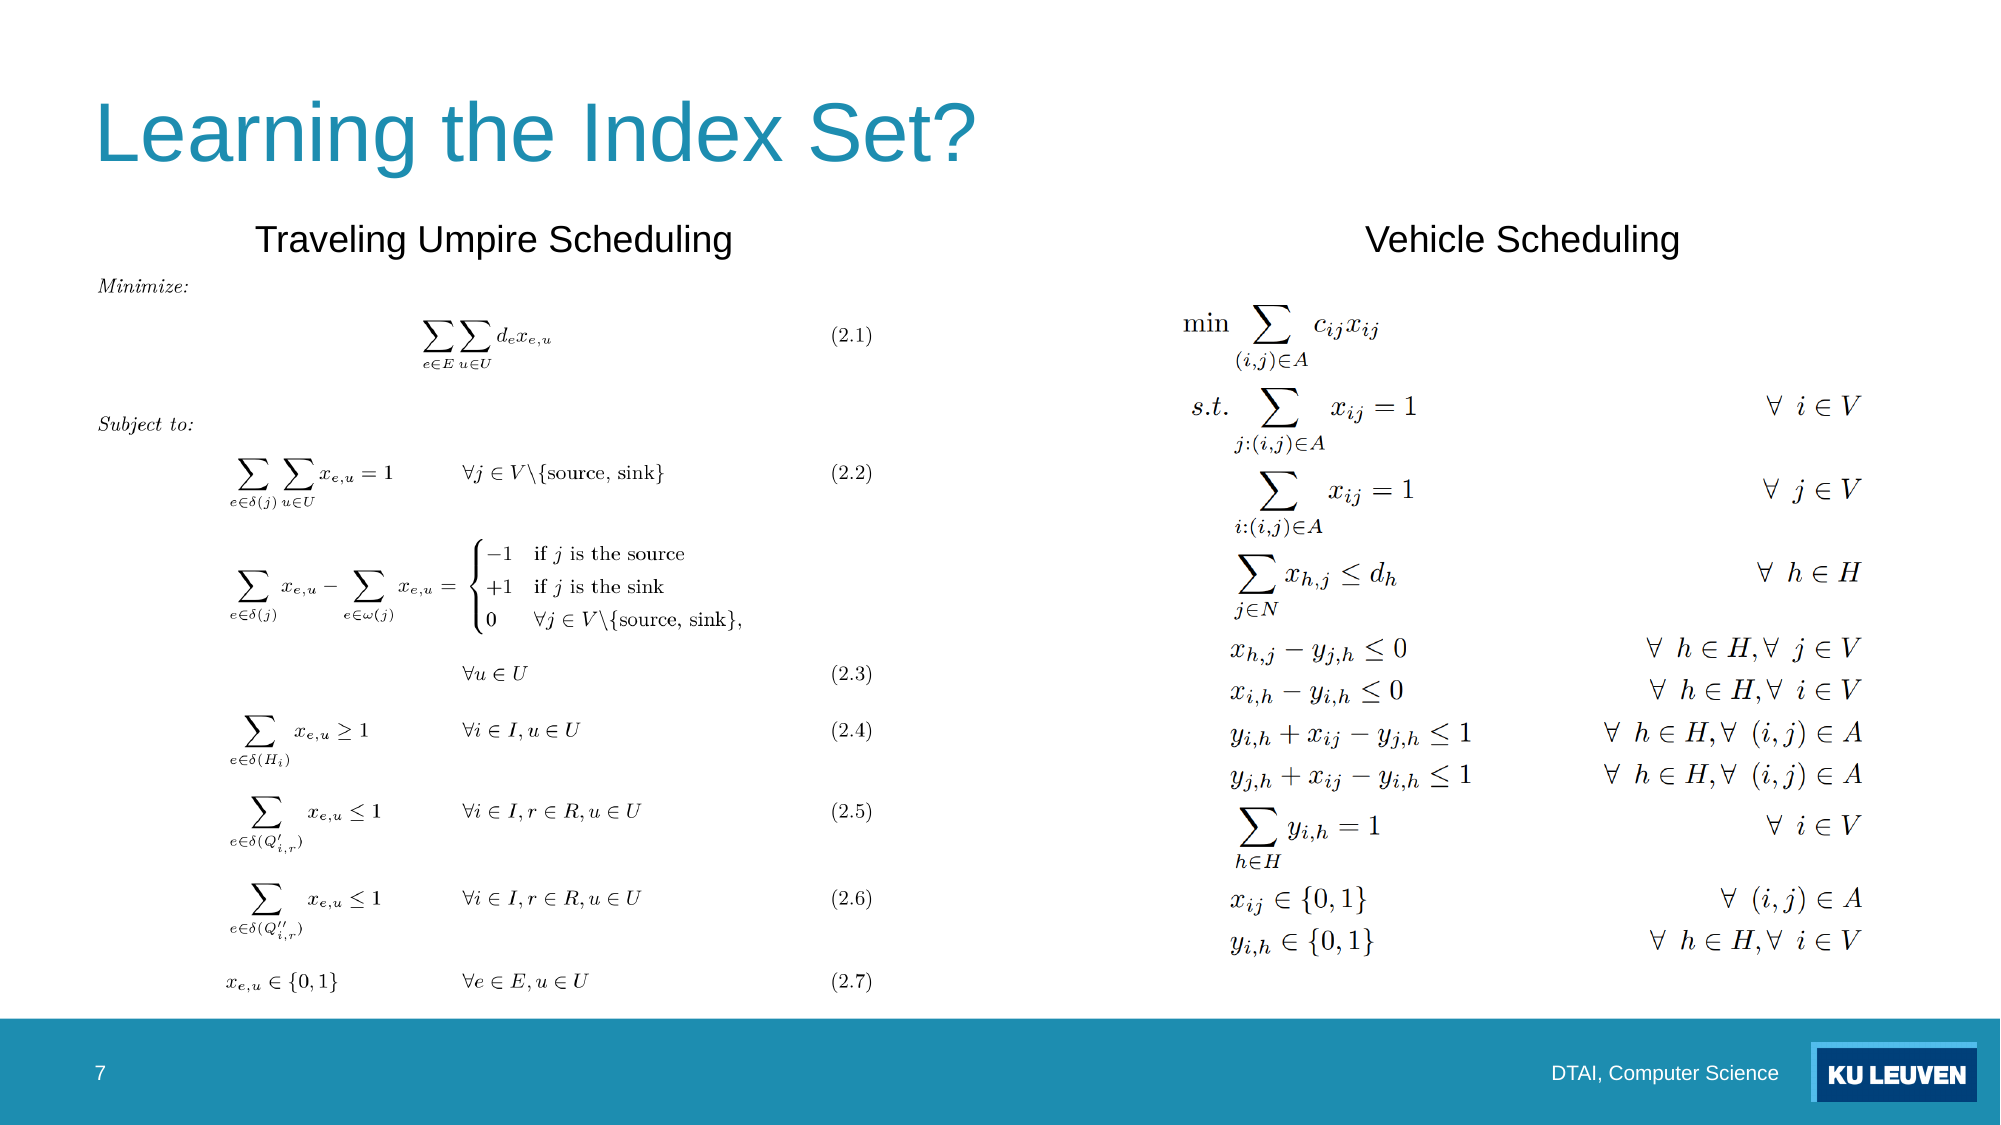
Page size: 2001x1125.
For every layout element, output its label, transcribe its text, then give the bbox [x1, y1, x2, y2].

picture [90, 269, 886, 1007]
picture [1811, 1042, 1977, 1102]
footer DTAI, Computer Science [989, 1018, 1809, 1125]
text_box Traveling Umpire Scheduling [240, 211, 749, 268]
text_box Vehicle Scheduling [1350, 211, 1696, 268]
slide_number <number> [94, 1018, 201, 1125]
picture [1170, 299, 1882, 969]
title Learning the Index Set? [94, 33, 1906, 223]
